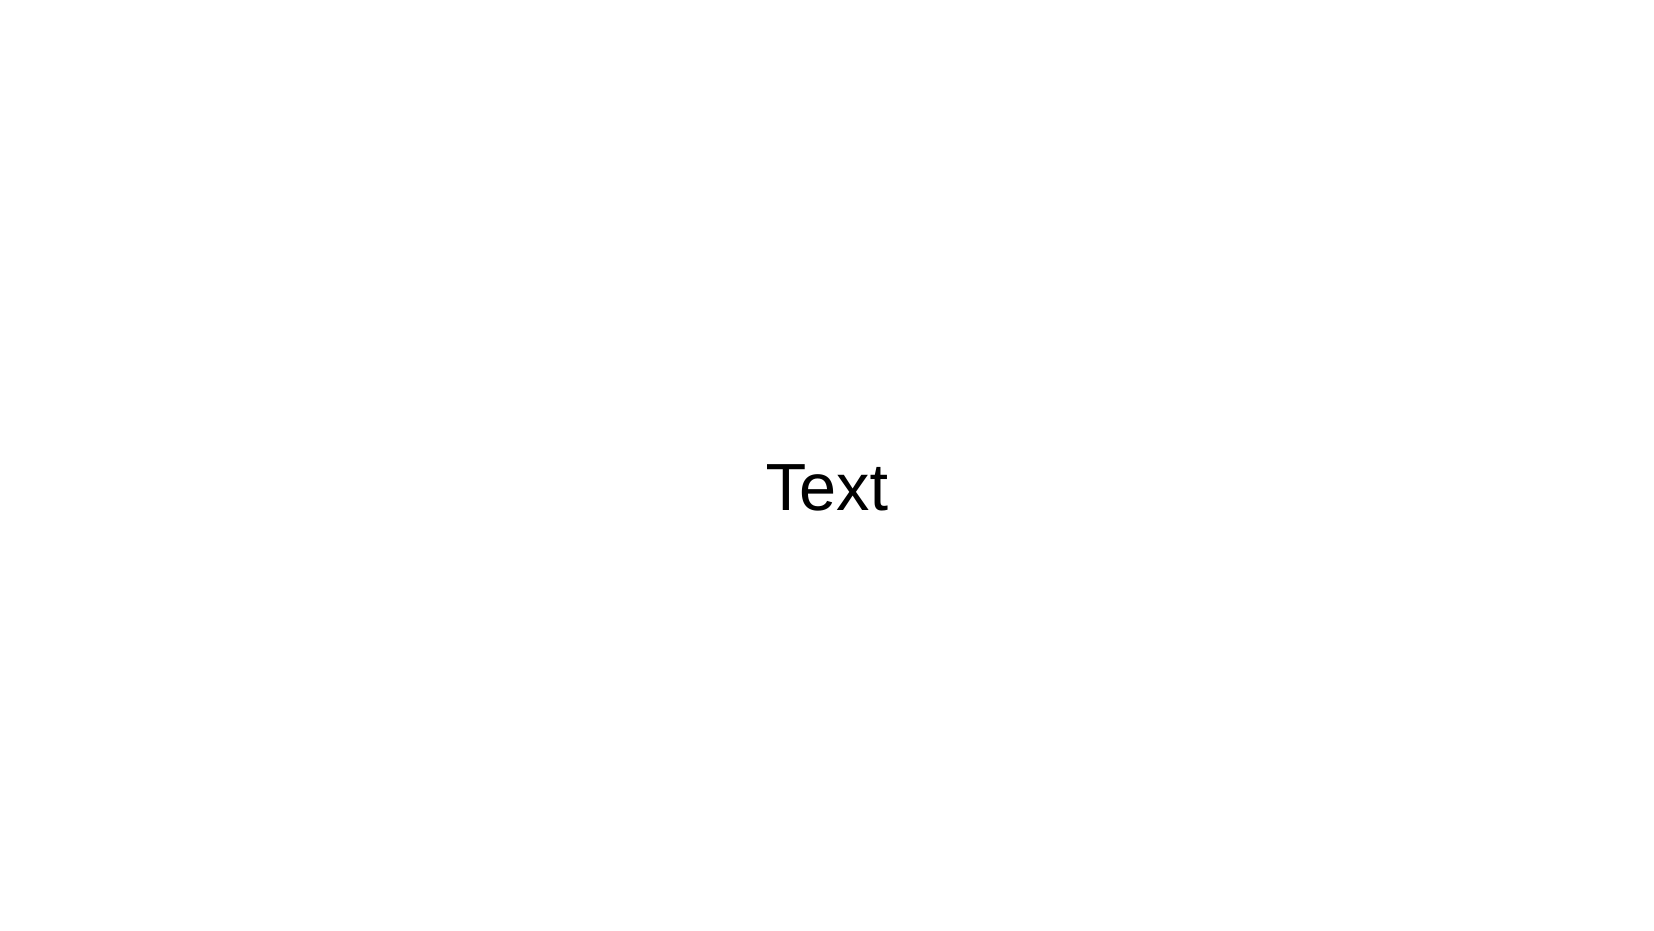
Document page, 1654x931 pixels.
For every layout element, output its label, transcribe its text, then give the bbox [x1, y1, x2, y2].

subtitle Text [82, 217, 1571, 758]
